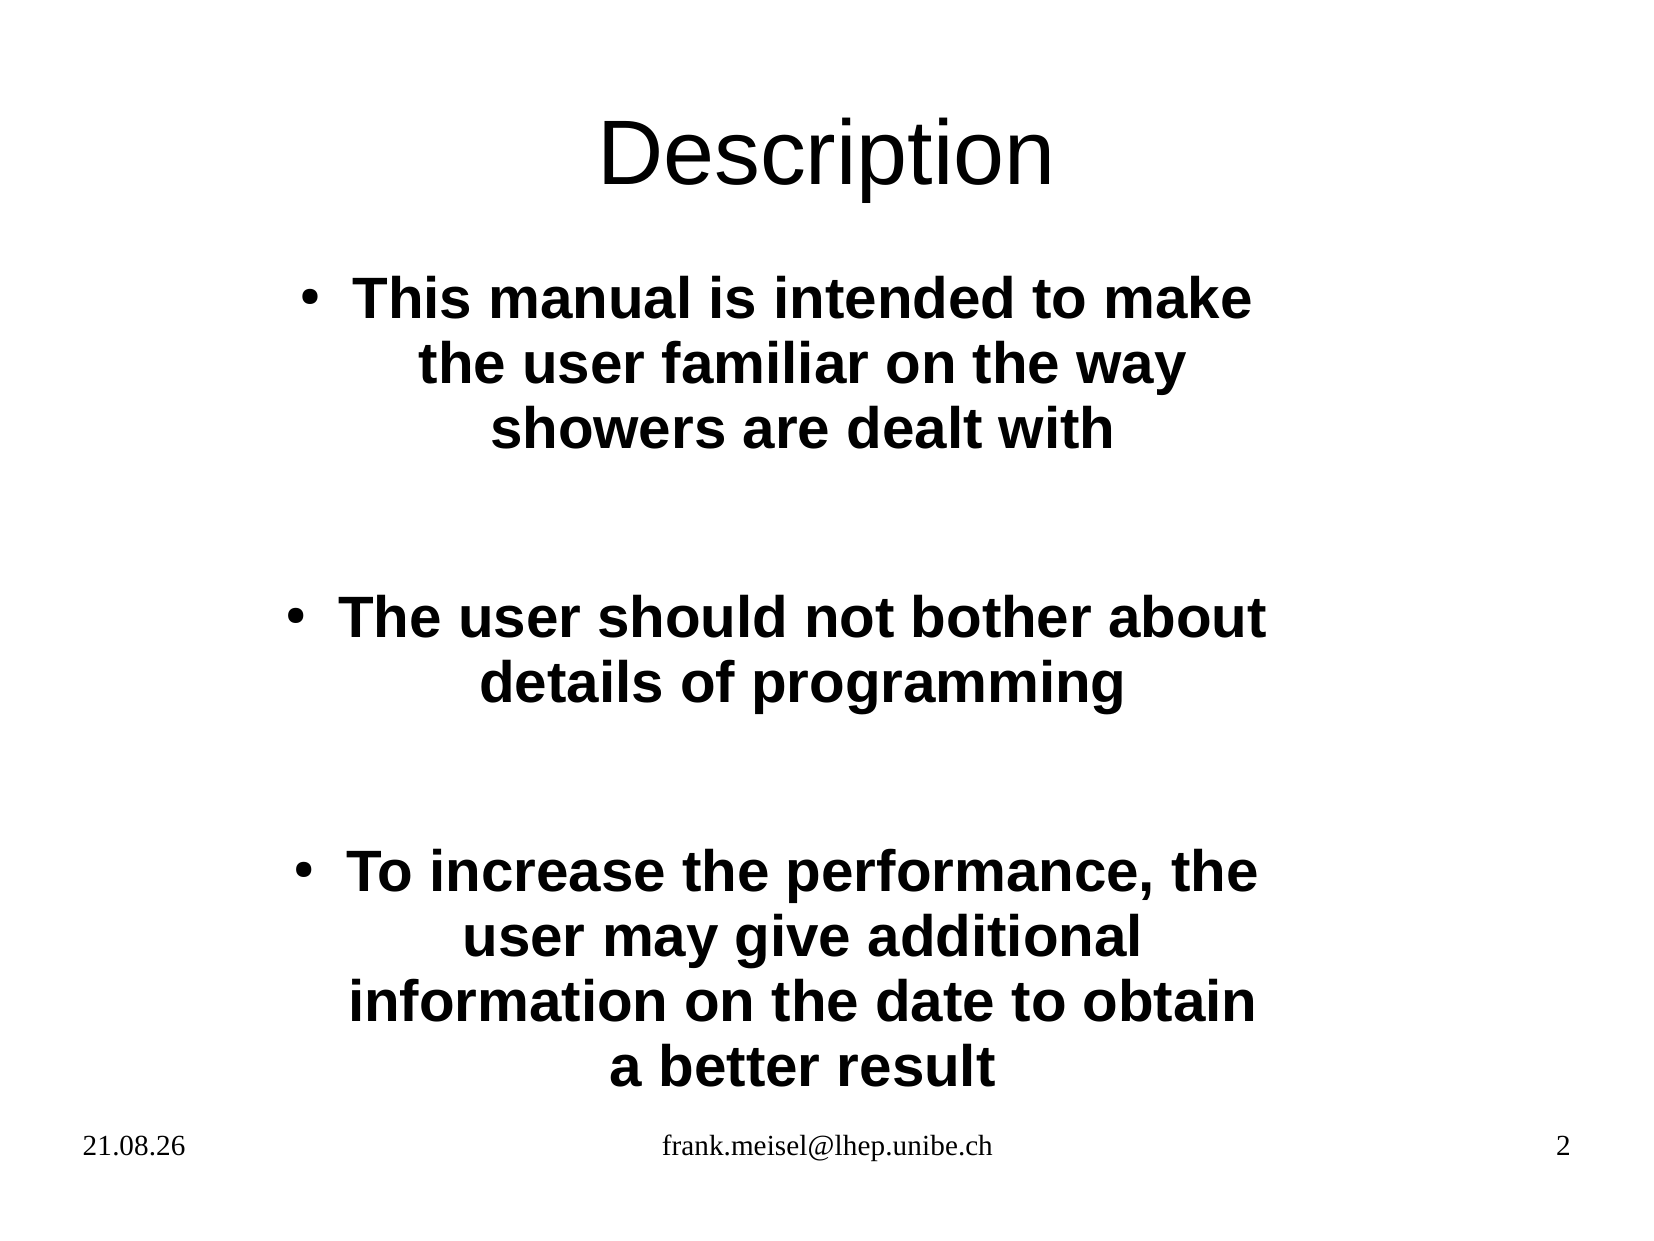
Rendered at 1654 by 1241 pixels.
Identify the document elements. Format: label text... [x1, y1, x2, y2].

title Description [82, 49, 1571, 257]
list This manual is intended to make the user familiar on the way showers are dealt with The user should not bother about details of programming To increase the performance, the user may give additional information on the date to obtain a better result [265, 265, 1270, 1182]
